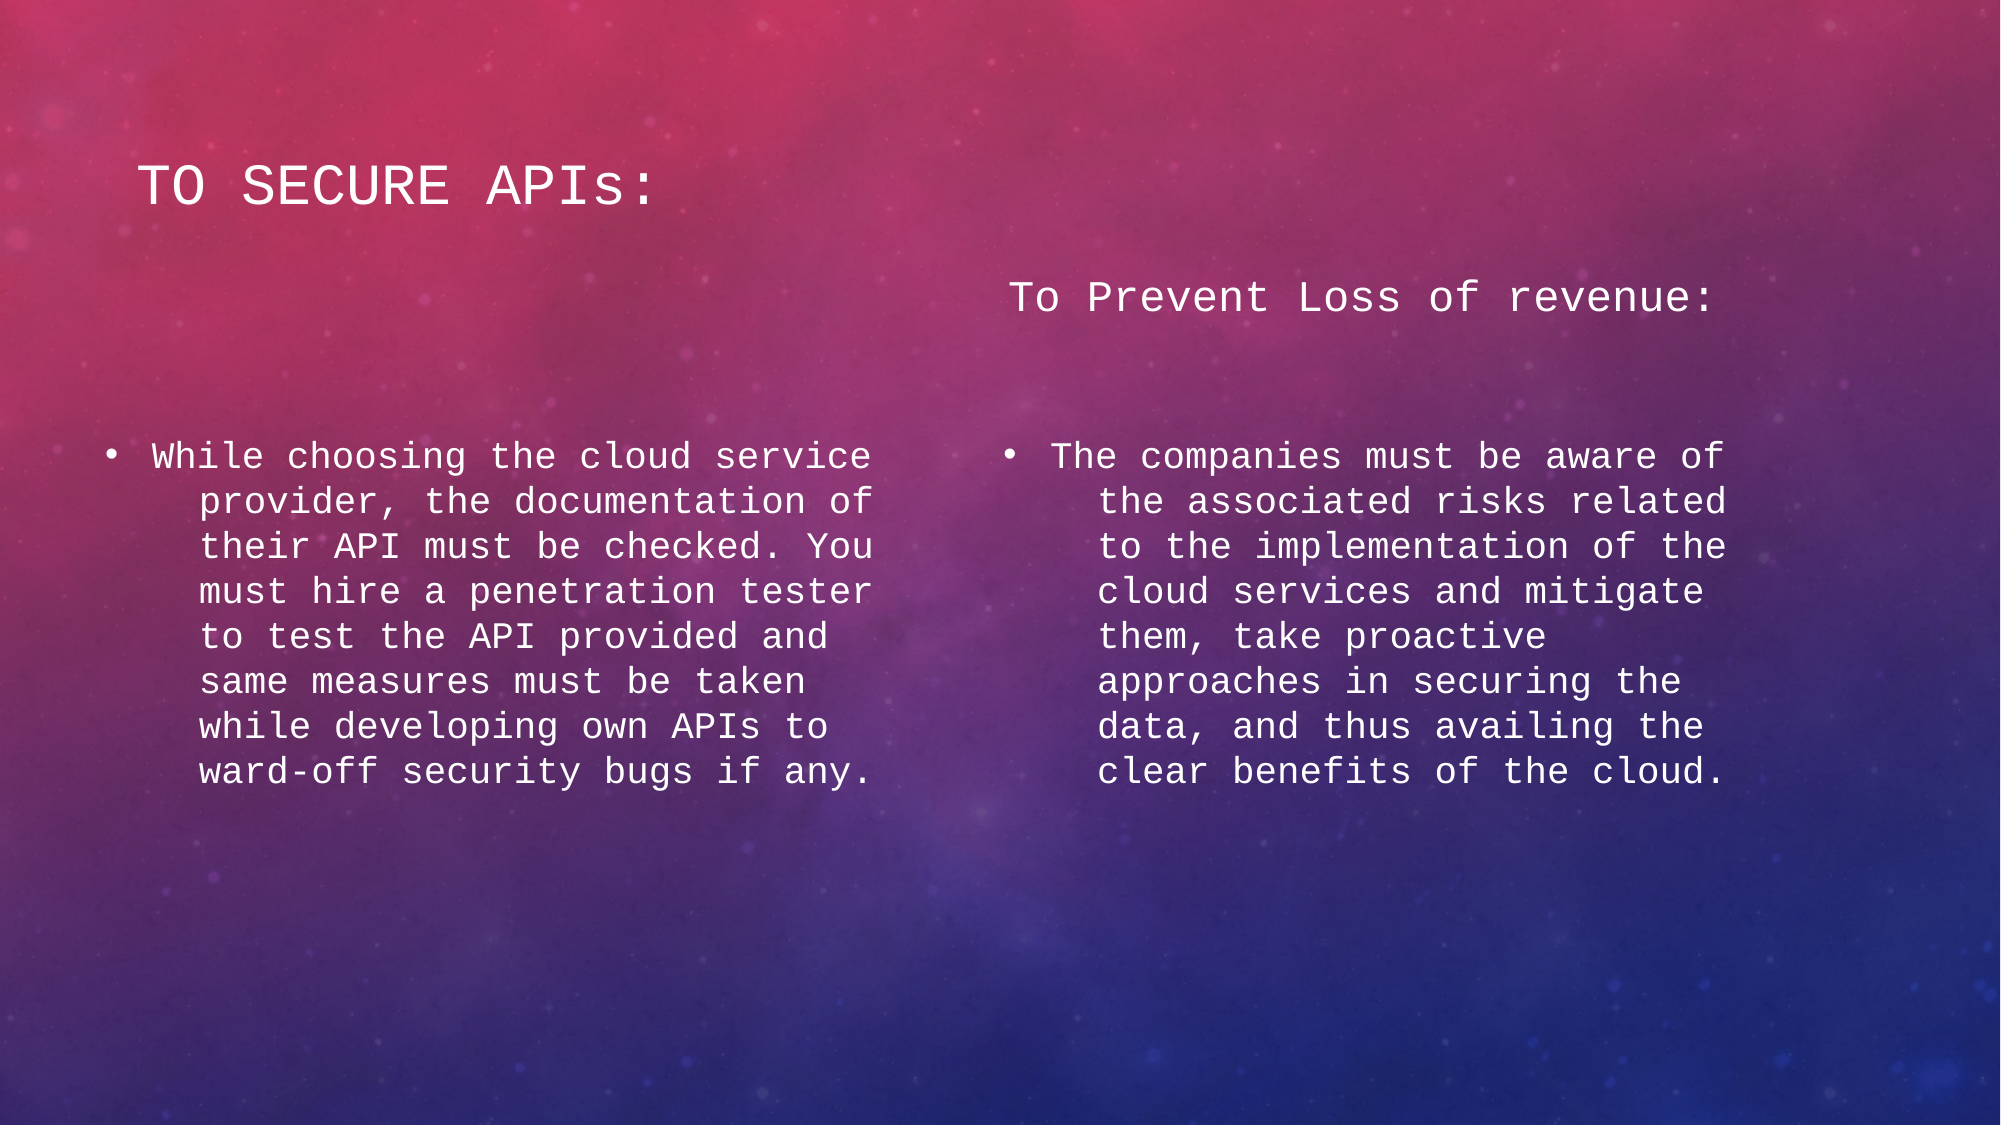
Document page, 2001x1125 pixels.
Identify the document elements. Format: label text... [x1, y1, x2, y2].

list TO SECURE APIs: [121, 129, 895, 225]
list To Prevent Loss of revenue: [993, 233, 1768, 328]
list While choosing the cloud service provider, the documentation of their API must be checked. You must hire a penetration tester to test the API provided and same measures must be taken while developing own APIs to ward-off security bugs if any. [89, 423, 910, 904]
list The companies must be aware of the associated risks related to the implementation of the cloud services and mitigate them, take proactive approaches in securing the data, and thus availing the clear benefits of the cloud. [988, 423, 1808, 904]
